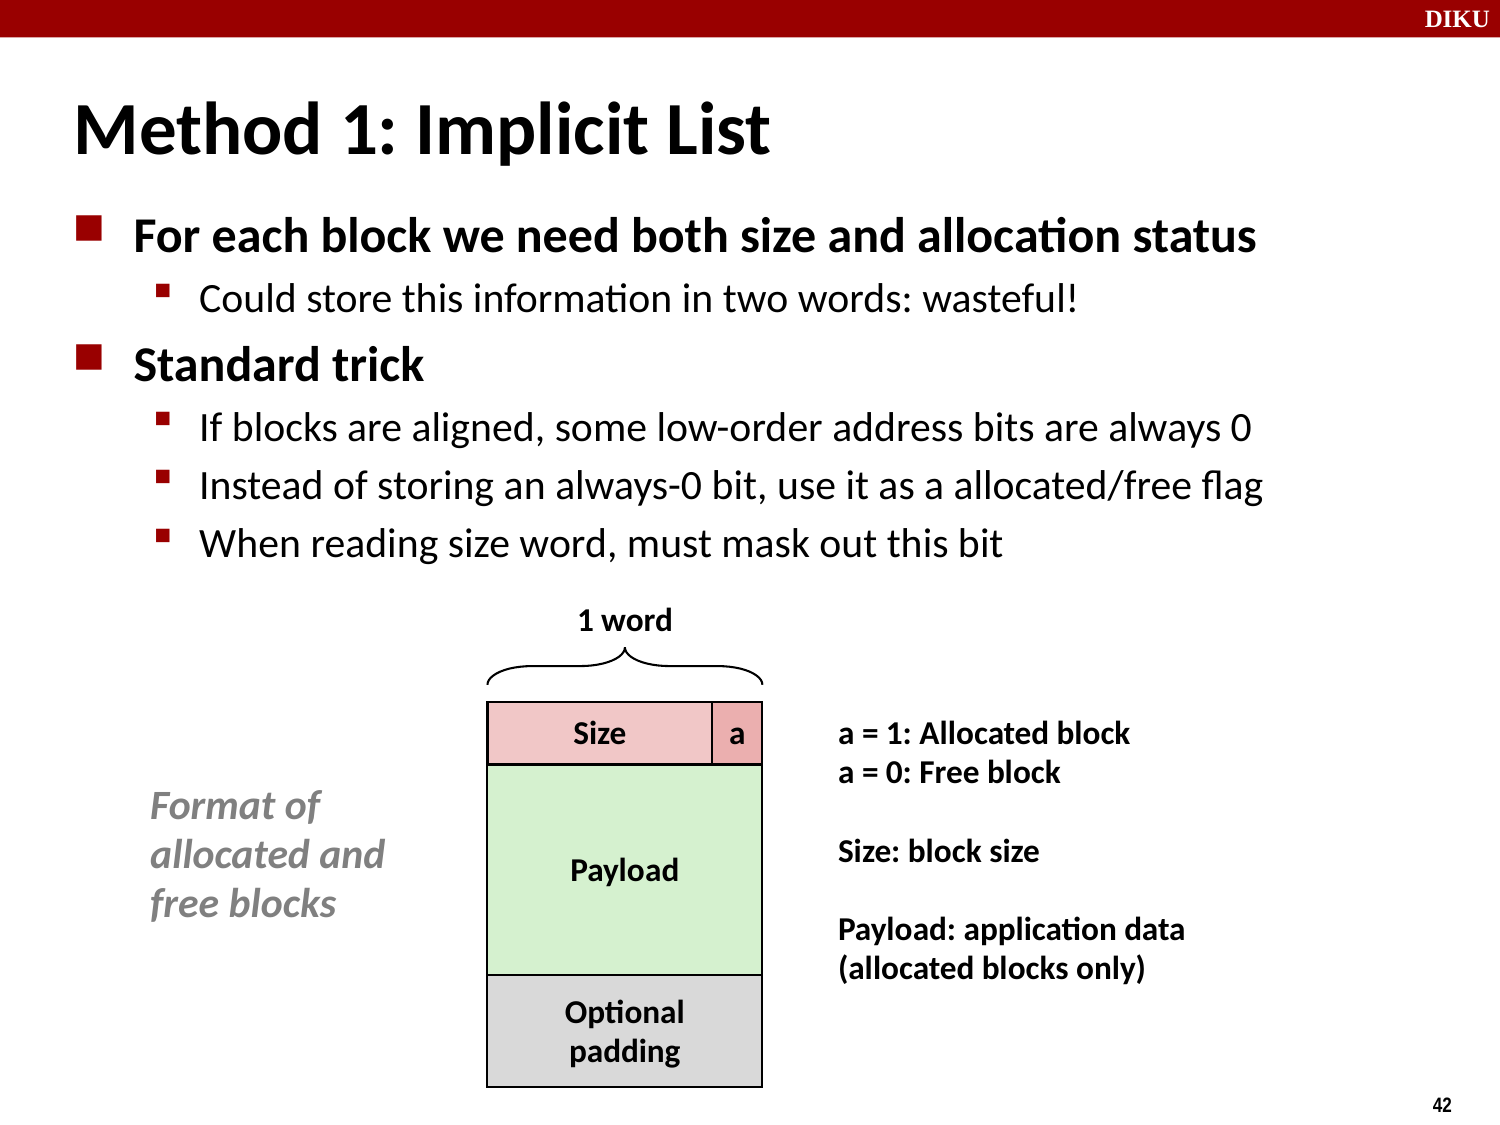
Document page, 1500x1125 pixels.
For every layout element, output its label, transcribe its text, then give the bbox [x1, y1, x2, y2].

text_box Size [487, 702, 712, 764]
text_box Method 1: Implicit List [58, 77, 1141, 172]
text_box a = 1: Allocated block a = 0: Free block Size: block size Payload: application data (allocated blocks only) [823, 705, 1202, 1035]
text_box Optional padding [487, 974, 763, 1088]
text_box a [712, 702, 763, 765]
text_box 1 word [562, 592, 688, 648]
text_box Payload [487, 764, 763, 974]
text_box For each block we need both size and allocation status Could store this information in two words: wasteful! Standard trick If blocks are aligned, some low-order address bits are always 0 Instead of storing an always-0 bit, use it as a allocated/free flag When reading size word, must mask out this bit [62, 195, 1417, 550]
text_box Format of allocated and free blocks [135, 772, 401, 936]
